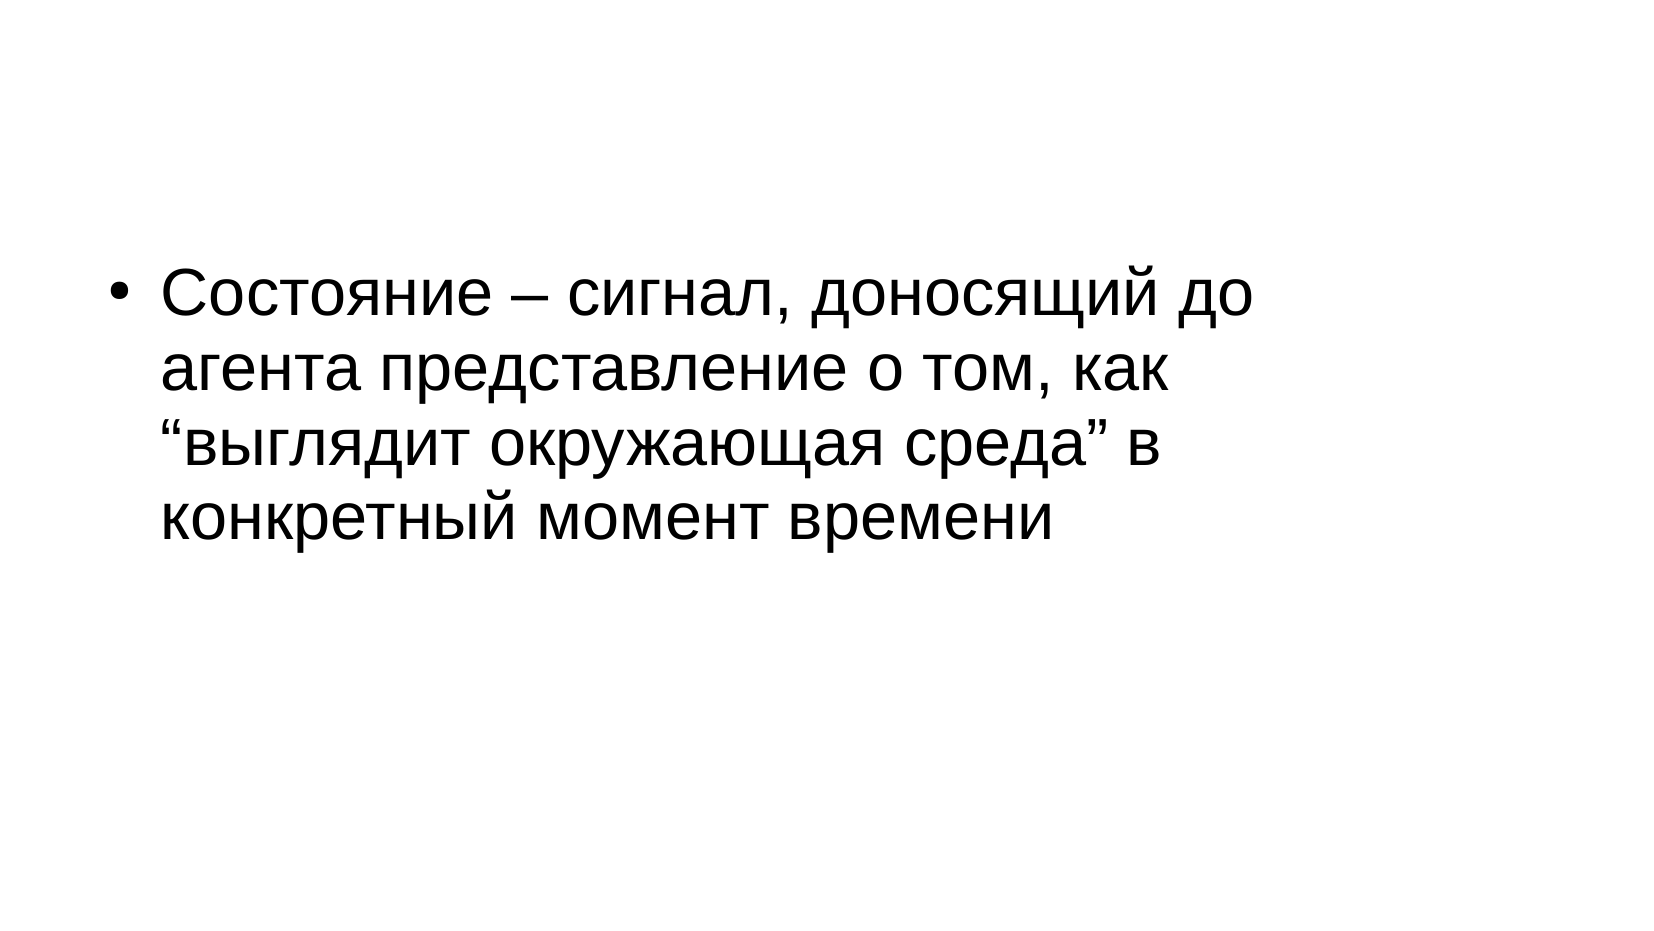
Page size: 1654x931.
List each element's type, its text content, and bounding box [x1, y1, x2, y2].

list Состояние – сигнал, доносящий до агента представление о том, как “выглядит окружающая среда” в конкретный момент времени [90, 255, 1361, 721]
